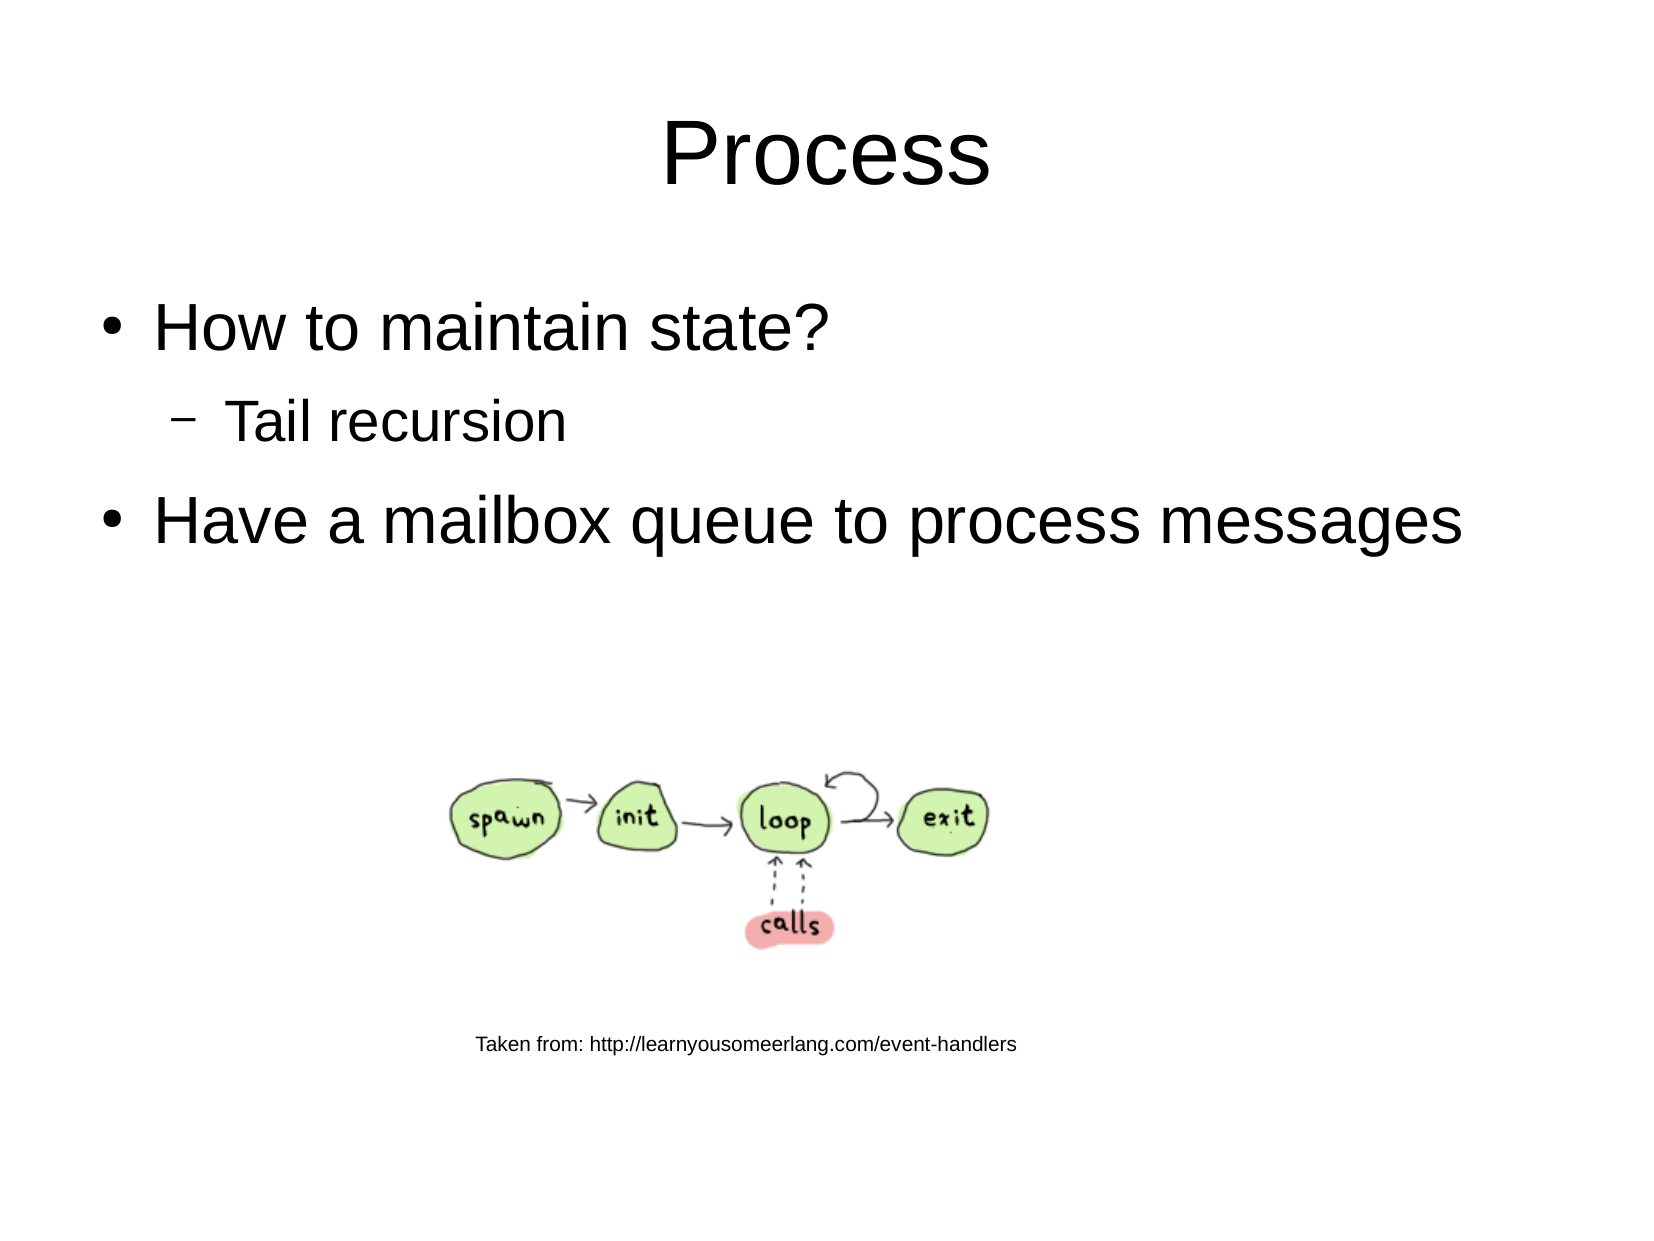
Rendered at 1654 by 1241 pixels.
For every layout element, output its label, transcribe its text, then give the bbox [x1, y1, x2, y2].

picture [420, 755, 1016, 975]
text_box Taken from: http://learnyousomeerlang.com/event-handlers [460, 1024, 1099, 1063]
list How to maintain state? Tail recursion Have a mailbox queue to process messages [82, 290, 1571, 1010]
title Process [82, 49, 1571, 257]
